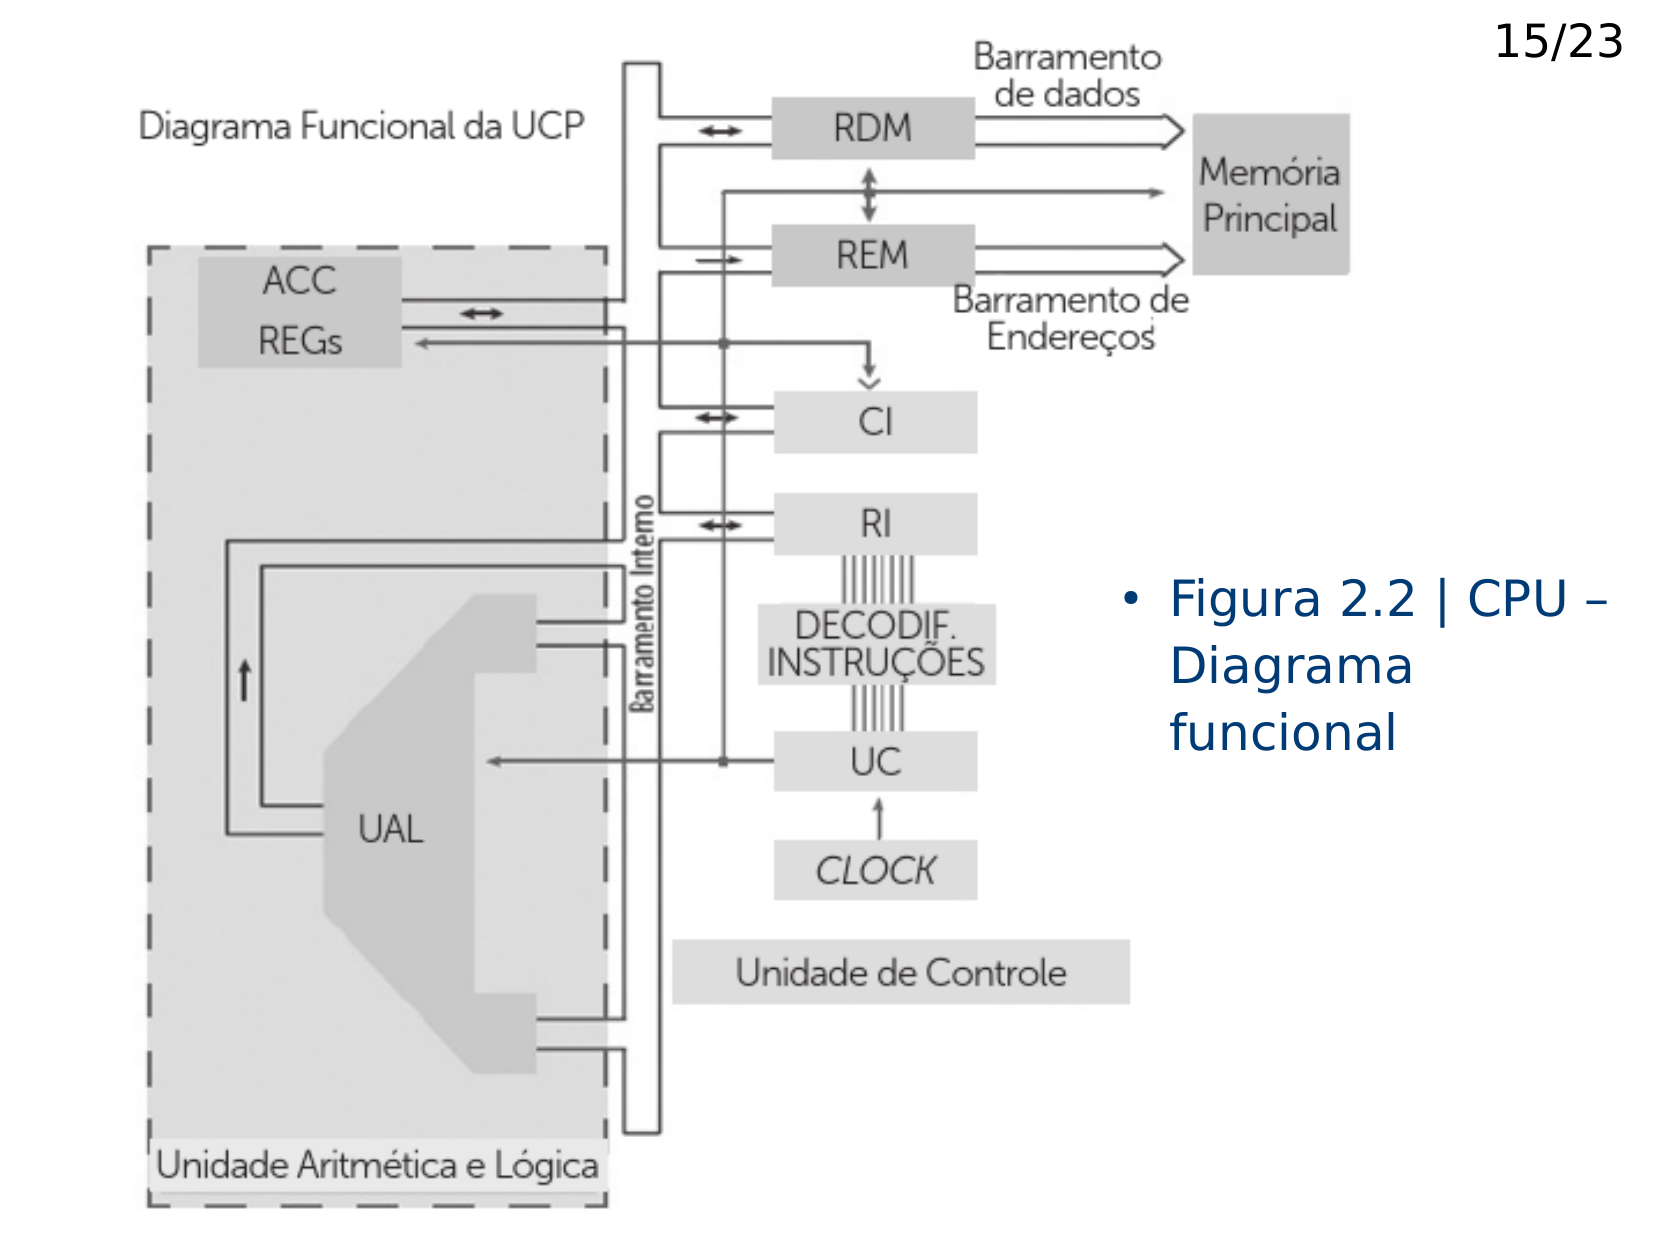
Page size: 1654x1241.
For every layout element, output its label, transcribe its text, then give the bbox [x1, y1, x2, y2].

picture [118, 33, 1376, 1211]
list Figura 2.2 | CPU – Diagrama funcional [1122, 561, 1625, 1211]
